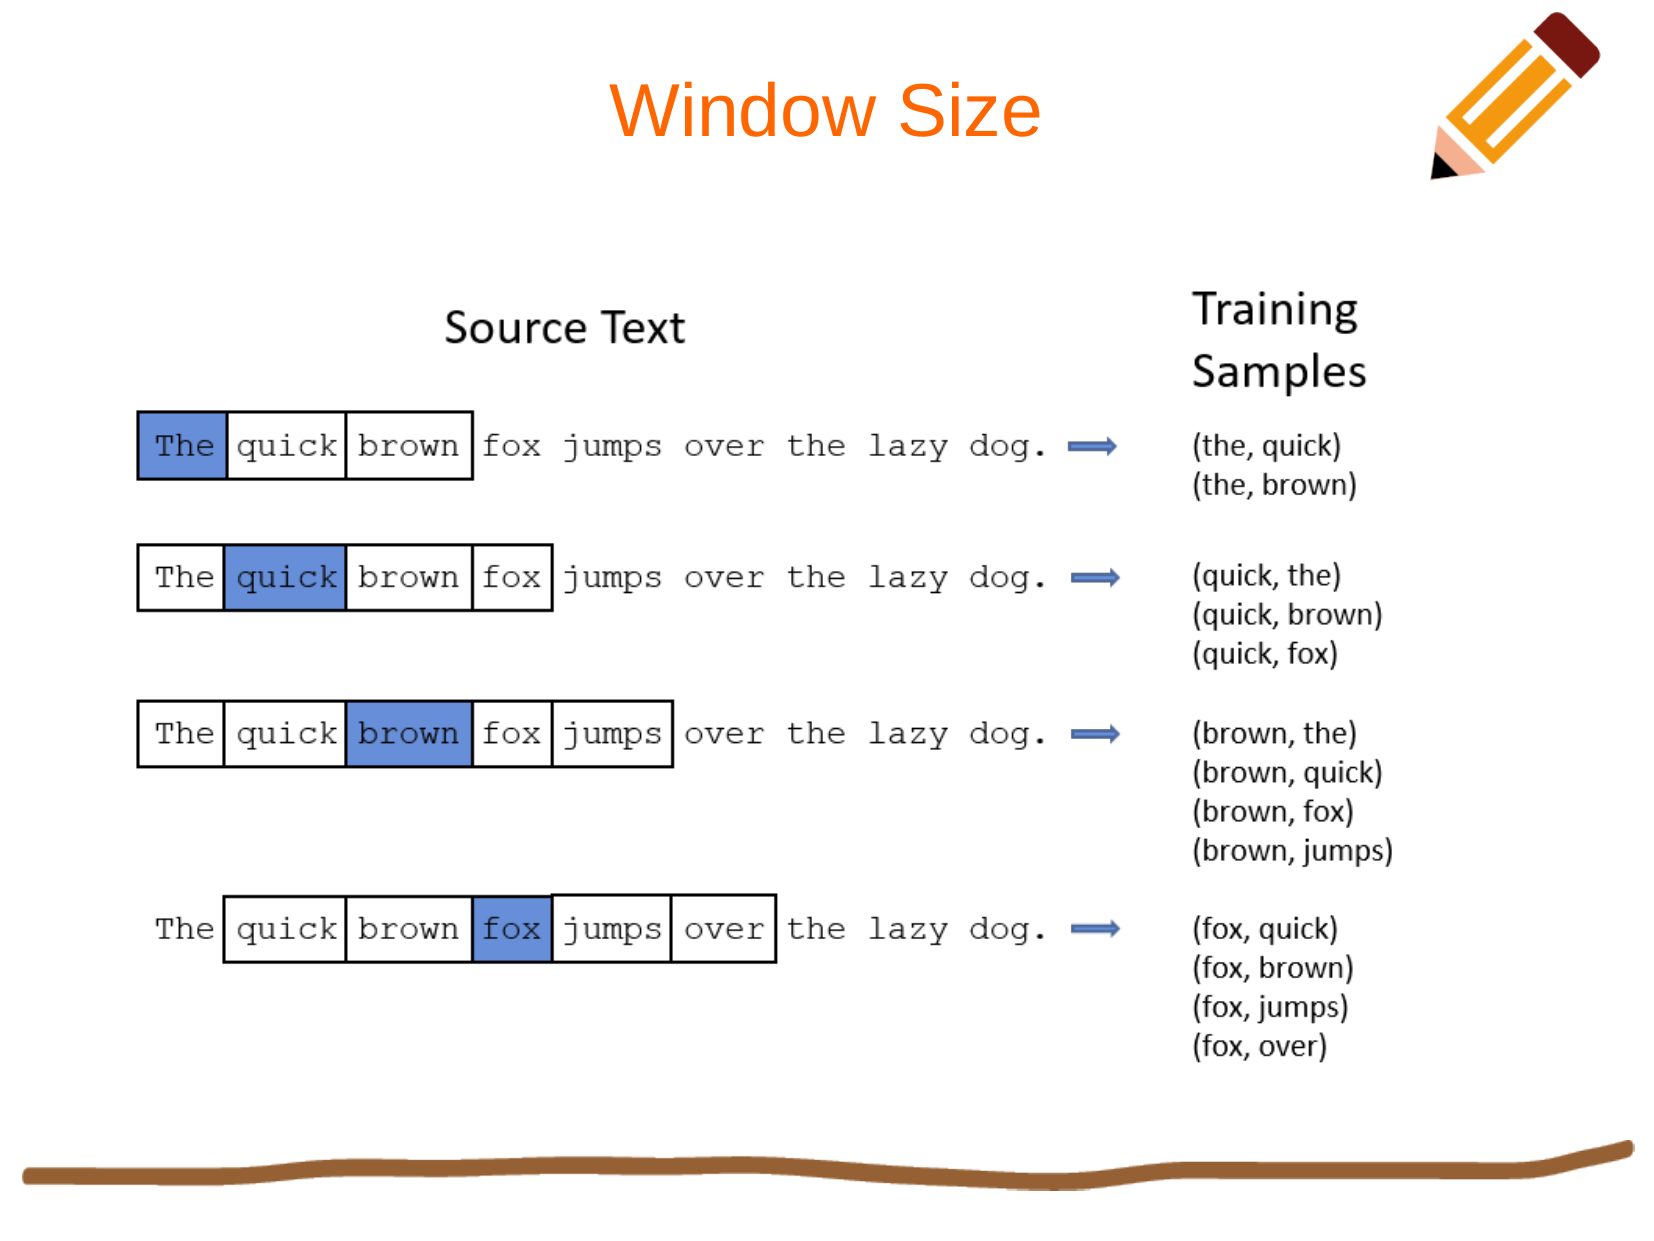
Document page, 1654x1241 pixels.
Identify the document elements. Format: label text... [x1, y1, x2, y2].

picture [1430, 12, 1601, 181]
picture [132, 259, 1517, 1086]
title Window Size [82, 49, 1571, 172]
picture [22, 1140, 1635, 1191]
